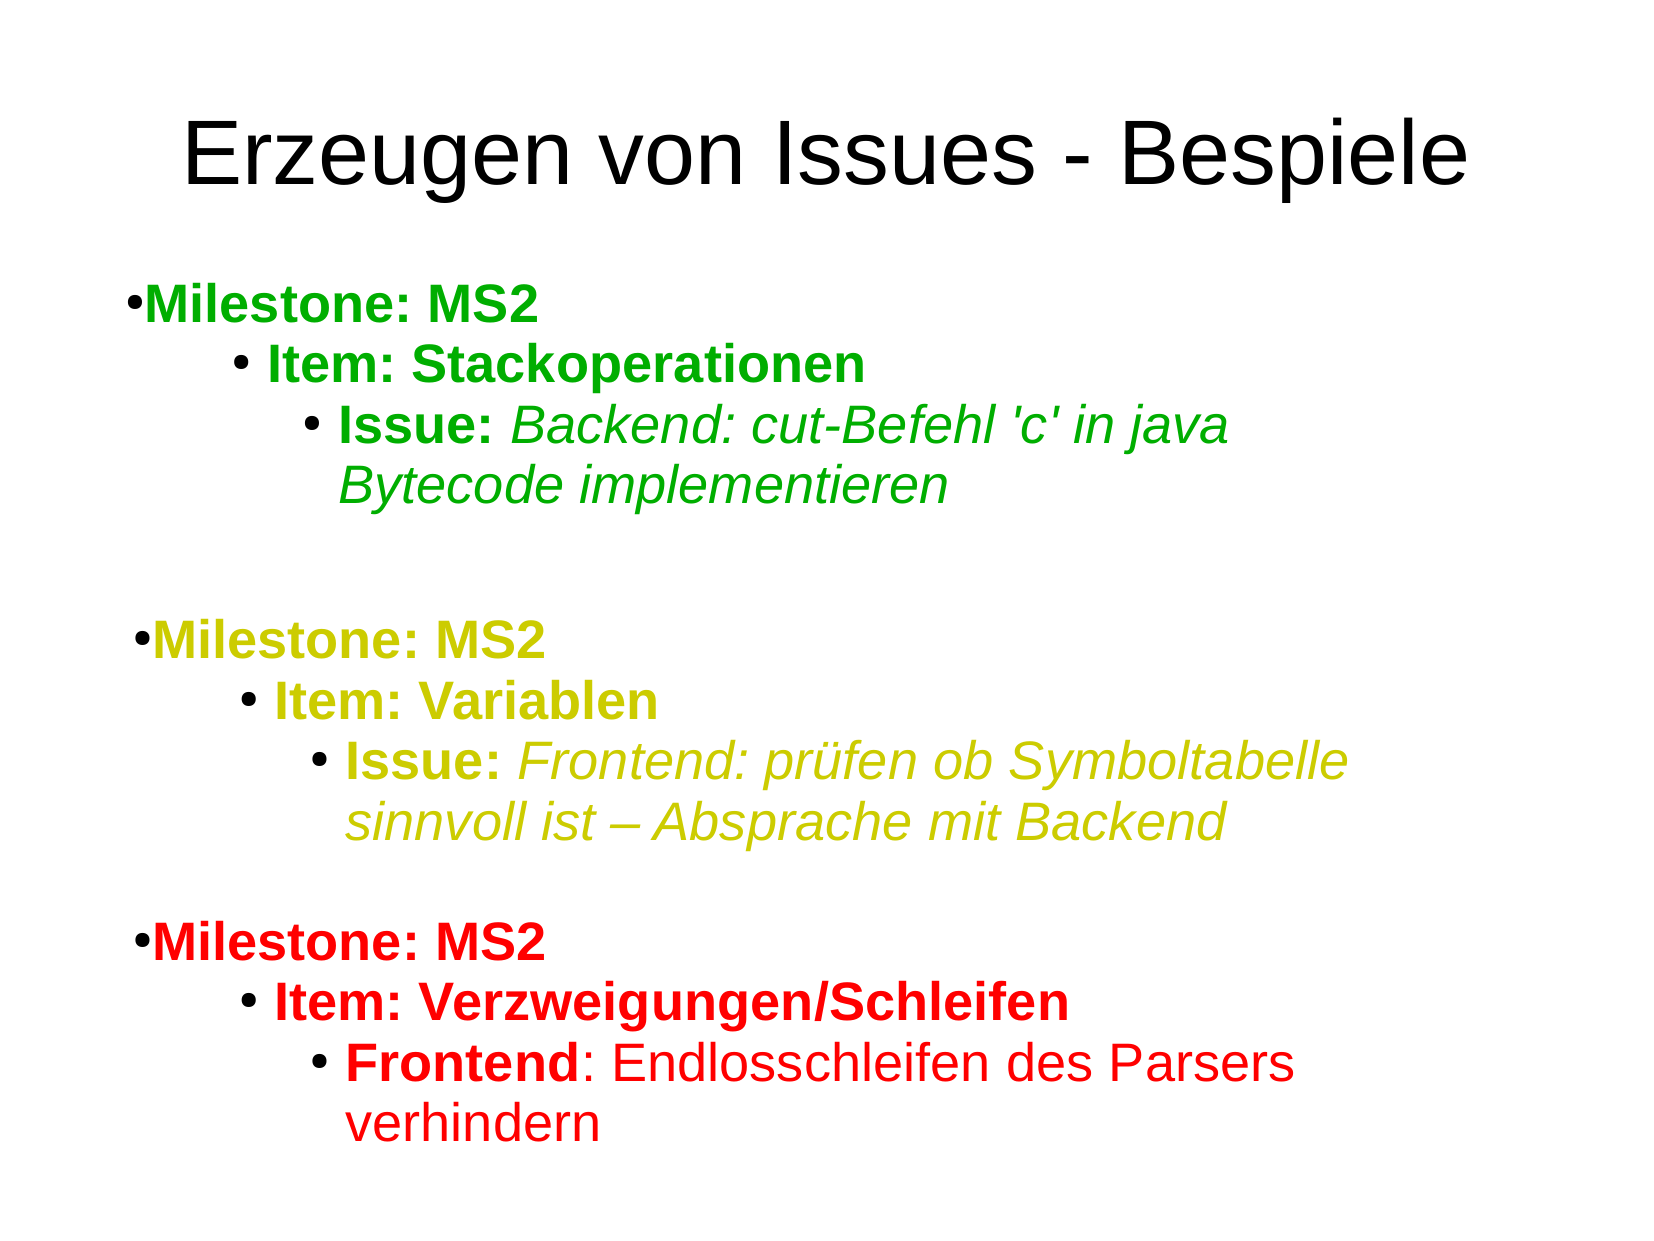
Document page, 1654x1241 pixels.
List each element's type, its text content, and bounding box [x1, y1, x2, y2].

text_box Milestone: MS2 Item: Variablen Issue: Frontend: prüfen ob Symboltabelle sinnvoll ist – Absprache mit Backend [118, 602, 1477, 864]
text_box Milestone: MS2 Item: Verzweigungen/Schleifen Frontend: Endlosschleifen des Parsers verhindern [118, 903, 1477, 1166]
title Erzeugen von Issues - Bespiele [82, 49, 1571, 257]
text_box Milestone: MS2 Item: Stackoperationen Issue: Backend: cut-Befehl 'c' in java Bytecode implementieren [110, 265, 1469, 528]
